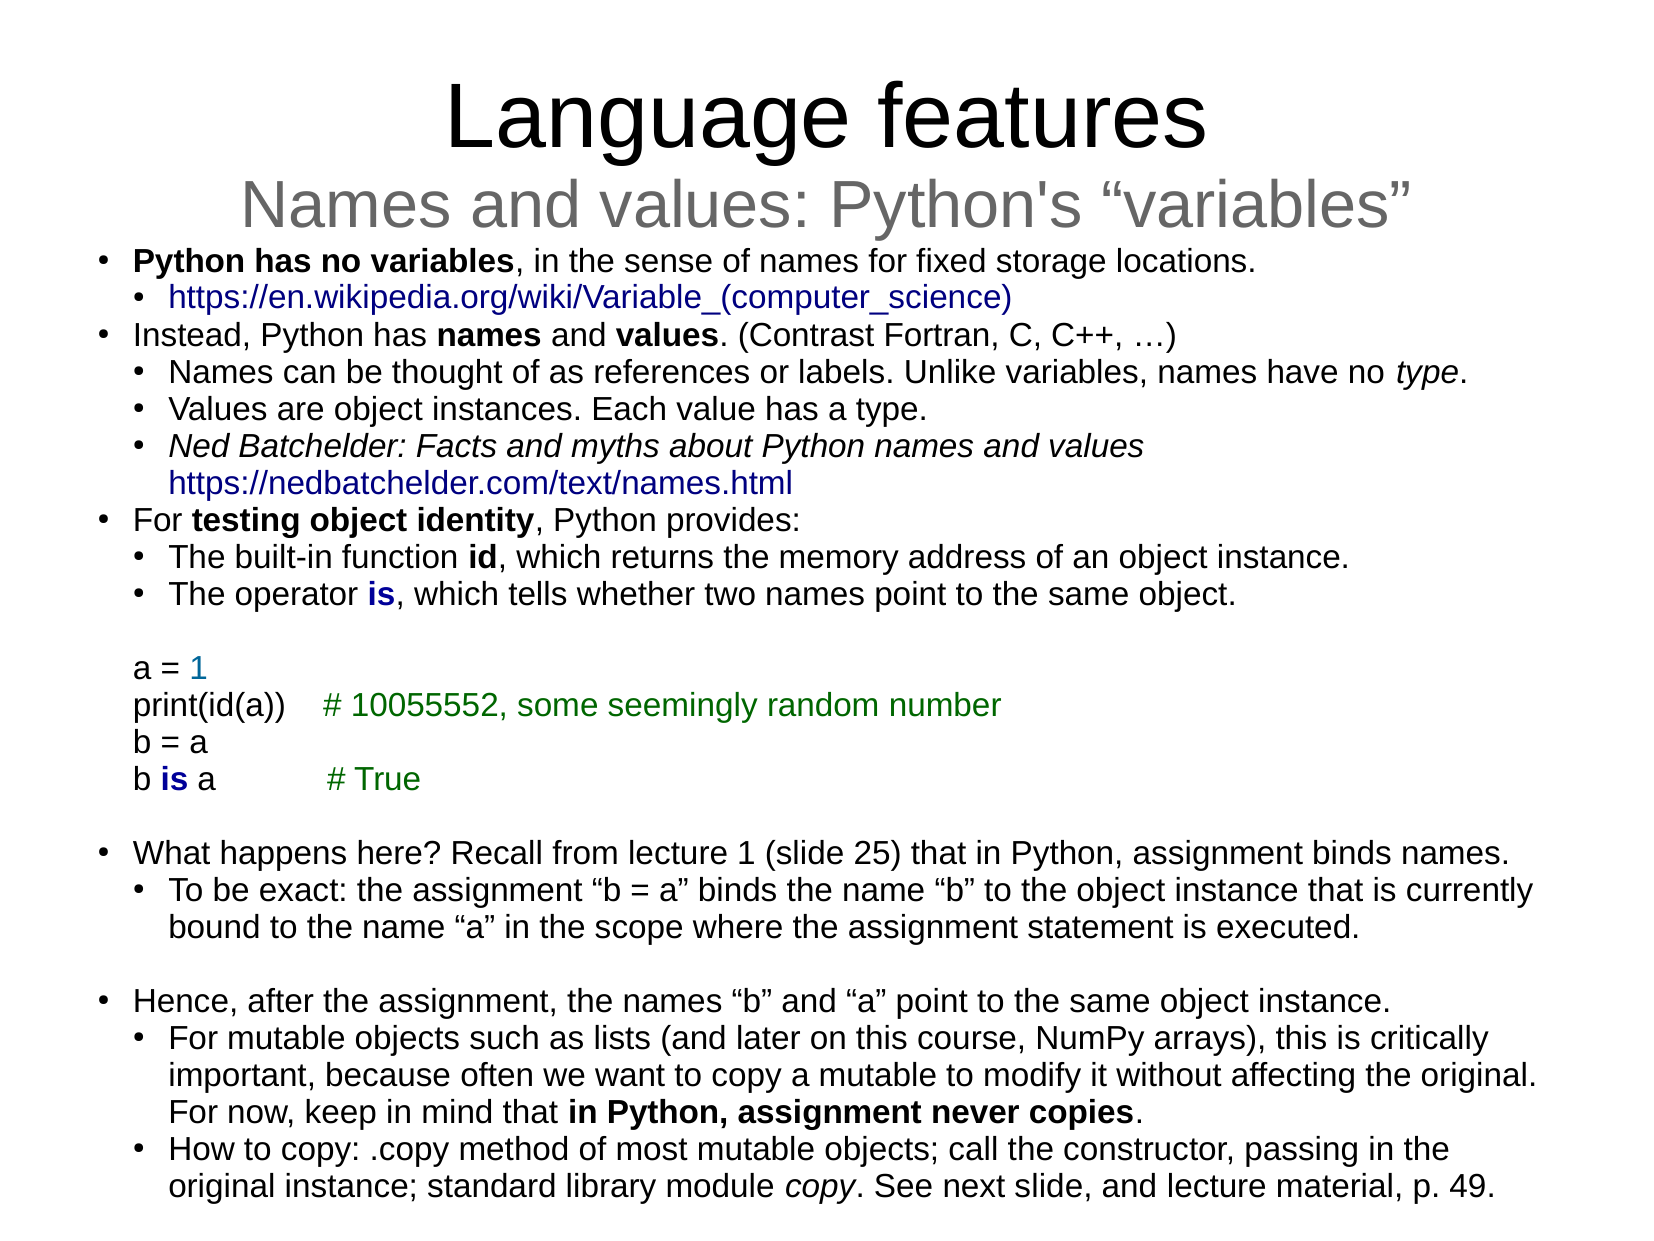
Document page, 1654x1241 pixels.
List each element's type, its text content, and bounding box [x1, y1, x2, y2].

text_box Python has no variables, in the sense of names for fixed storage locations. https://en.wikipedia.org/wiki/Variable_(computer_science) Instead, Python has names and values. (Contrast Fortran, C, C++, …) Names can be thought of as references or labels. Unlike variables, names have no type. Values are object instances. Each value has a type. Ned Batchelder: Facts and myths about Python names and values https://nedbatchelder.com/text/names.html For testing object identity, Python provides: The built-in function id, which returns the memory address of an object instance. The operator is, which tells whether two names point to the same object. a = 1 print(id(a)) # 10055552, some seemingly random number b = a b is a # True What happens here? Recall from lecture 1 (slide 25) that in Python, assignment binds names. To be exact: the assignment “b = a” binds the name “b” to the object instance that is currently bound to the name “a” in the scope where the assignment statement is executed. Hence, after the assignment, the names “b” and “a” point to the same object instance. For mutable objects such as lists (and later on this course, NumPy arrays), this is critically important, because often we want to copy a mutable to modify it without affecting the original. For now, keep in mind that in Python, assignment never copies. How to copy: .copy method of most mutable objects; call the constructor, passing in the original instance; standard library module copy. See next slide, and lecture material, p. 49. [82, 234, 1561, 1225]
title Language features Names and values: Python's “variables” [82, 49, 1571, 257]
